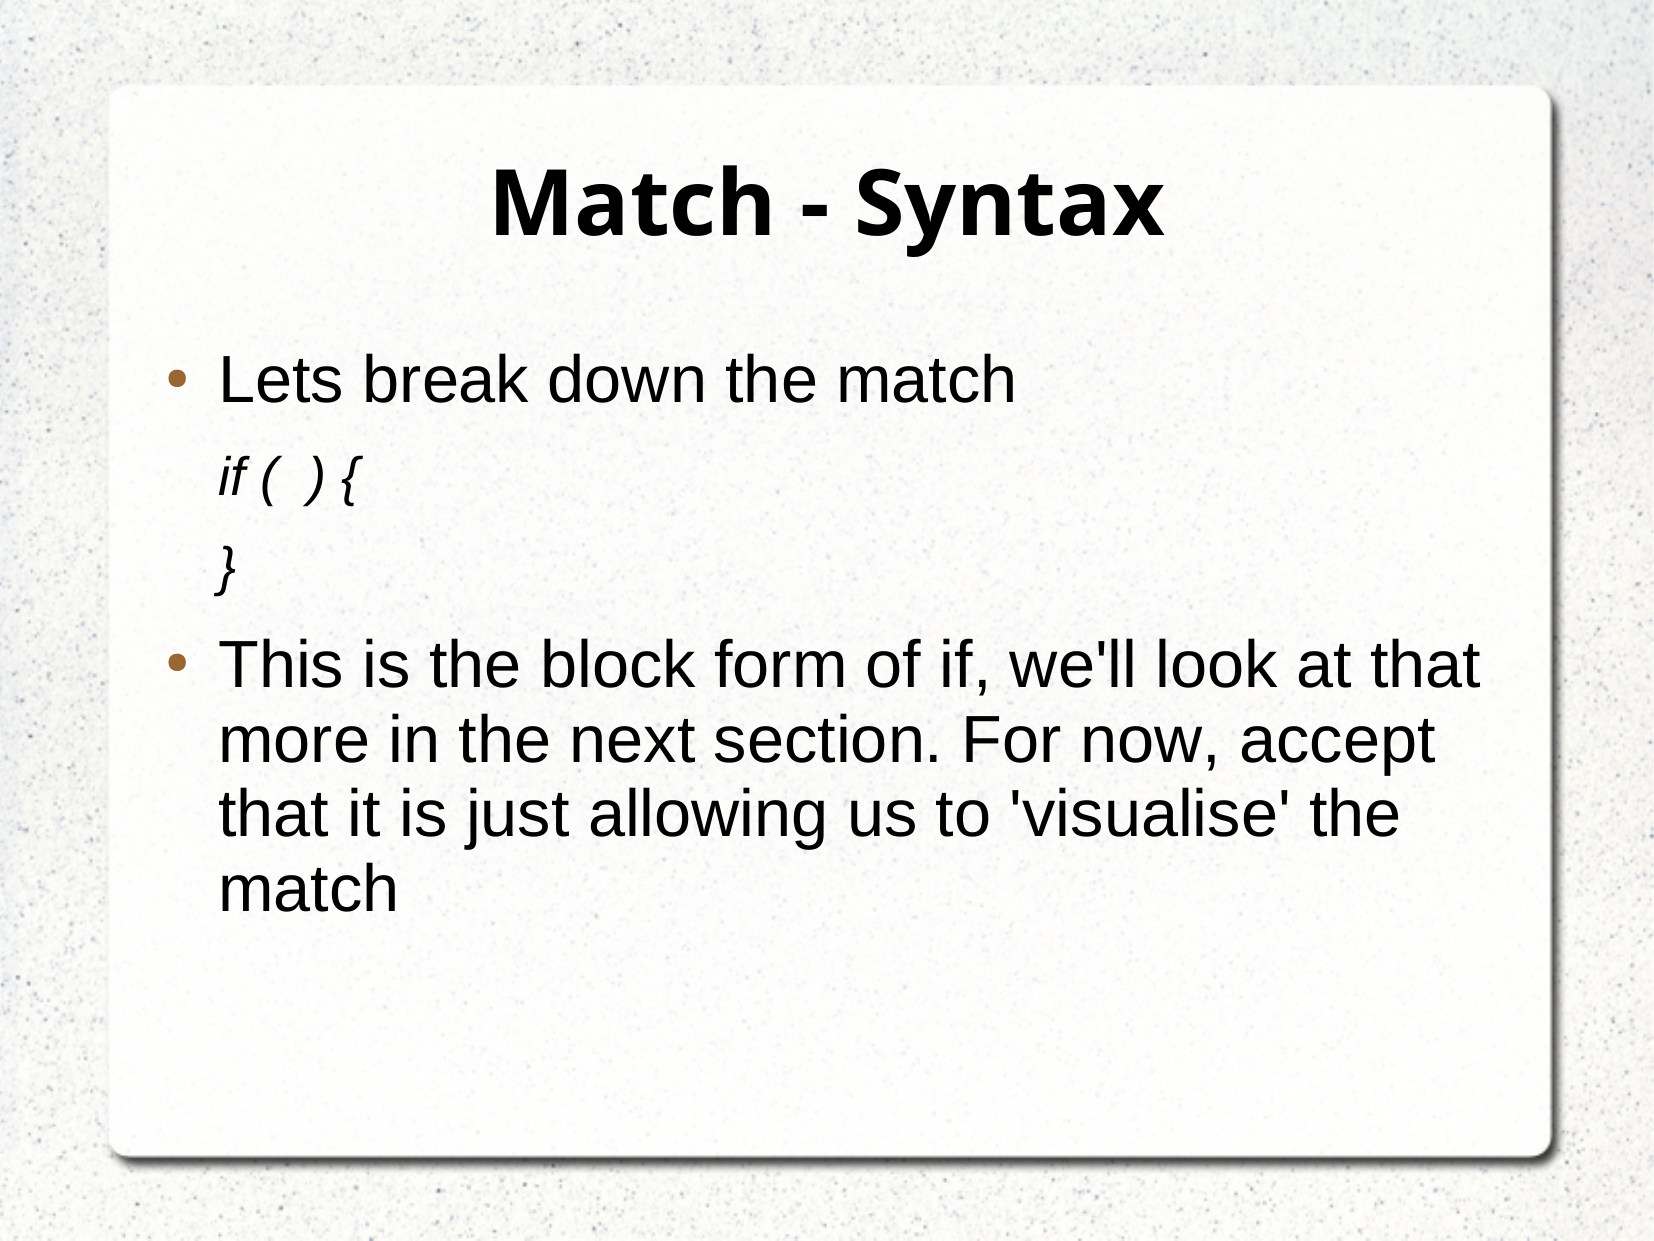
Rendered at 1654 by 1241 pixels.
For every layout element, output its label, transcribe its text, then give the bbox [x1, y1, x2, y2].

title Match - Syntax [118, 96, 1536, 304]
picture [0, 0, 1654, 1241]
list Lets break down the match if ( ) { } This is the block form of if, we'll look at that more in the next section. For now, accept that it is just allowing us to 'visualise' the match [147, 342, 1506, 978]
